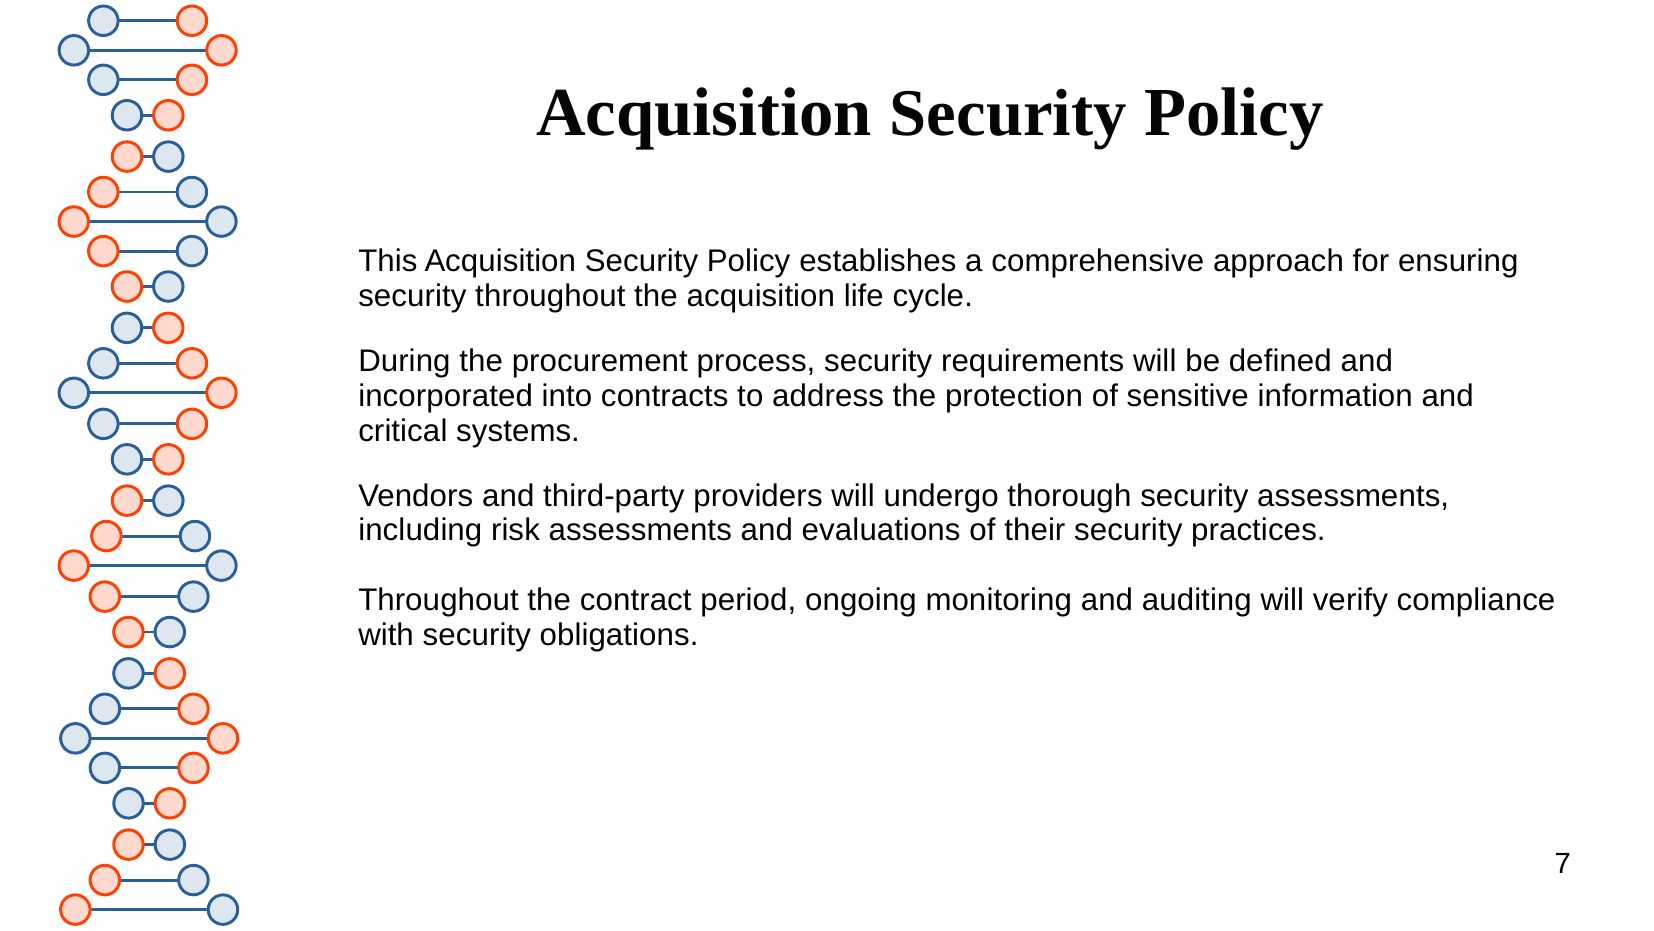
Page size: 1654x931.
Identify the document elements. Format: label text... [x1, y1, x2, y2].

text_box This Acquisition Security Policy establishes a comprehensive approach for ensuring security throughout the acquisition life cycle. During the procurement process, security requirements will be defined and incorporated into contracts to address the protection of sensitive information and critical systems. Vendors and third-party providers will undergo thorough security assessments, including risk assessments and evaluations of their security practices. Throughout the contract period, ongoing monitoring and auditing will verify compliance with security obligations. [343, 236, 1586, 731]
title Acquisition Security Policy [265, 35, 1595, 189]
